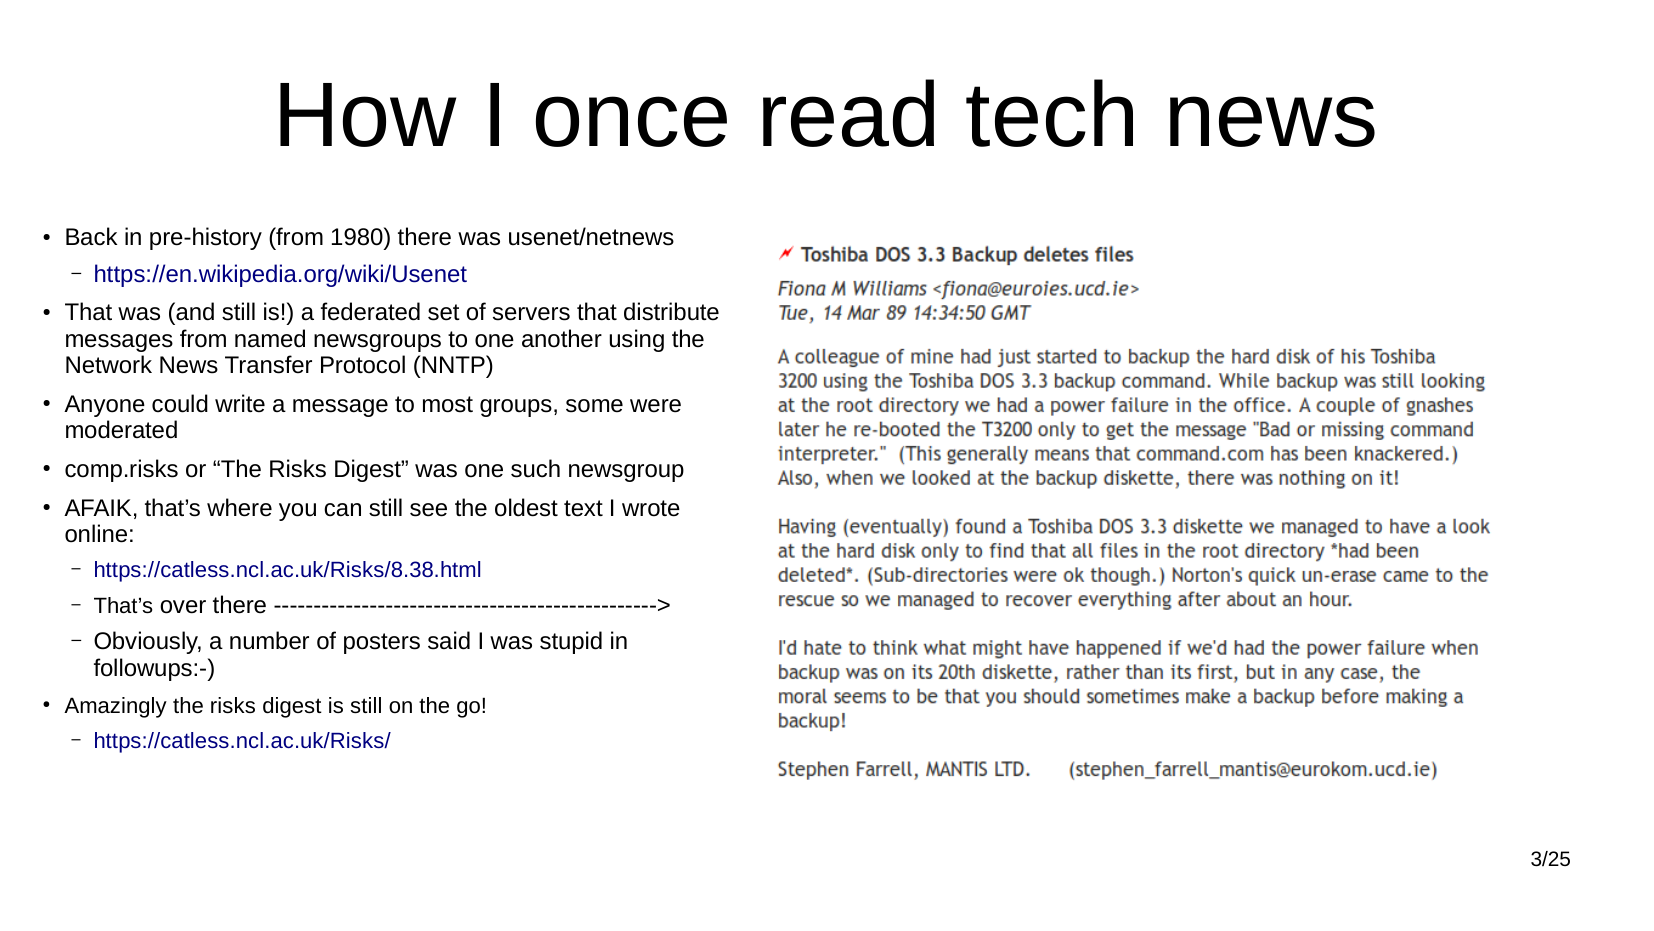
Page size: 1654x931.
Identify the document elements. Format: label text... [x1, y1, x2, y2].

picture [767, 224, 1648, 815]
list Back in pre-history (from 1980) there was usenet/netnews https://en.wikipedia.org/wiki/Usenet That was (and still is!) a federated set of servers that distribute messages from named newsgroups to one another using the Network News Transfer Protocol (NNTP) Anyone could write a message to most groups, some were moderated comp.risks or “The Risks Digest” was one such newsgroup AFAIK, that’s where you can still see the oldest text I wrote online: https://catless.ncl.ac.uk/Risks/8.38.html That’s over there ------------------------------------------------> Obviously, a number of posters said I was stupid in followups:-) Amazingly the risks digest is still on the go! https://catless.ncl.ac.uk/Risks/ [35, 224, 756, 764]
title How I once read tech news [82, 37, 1571, 193]
